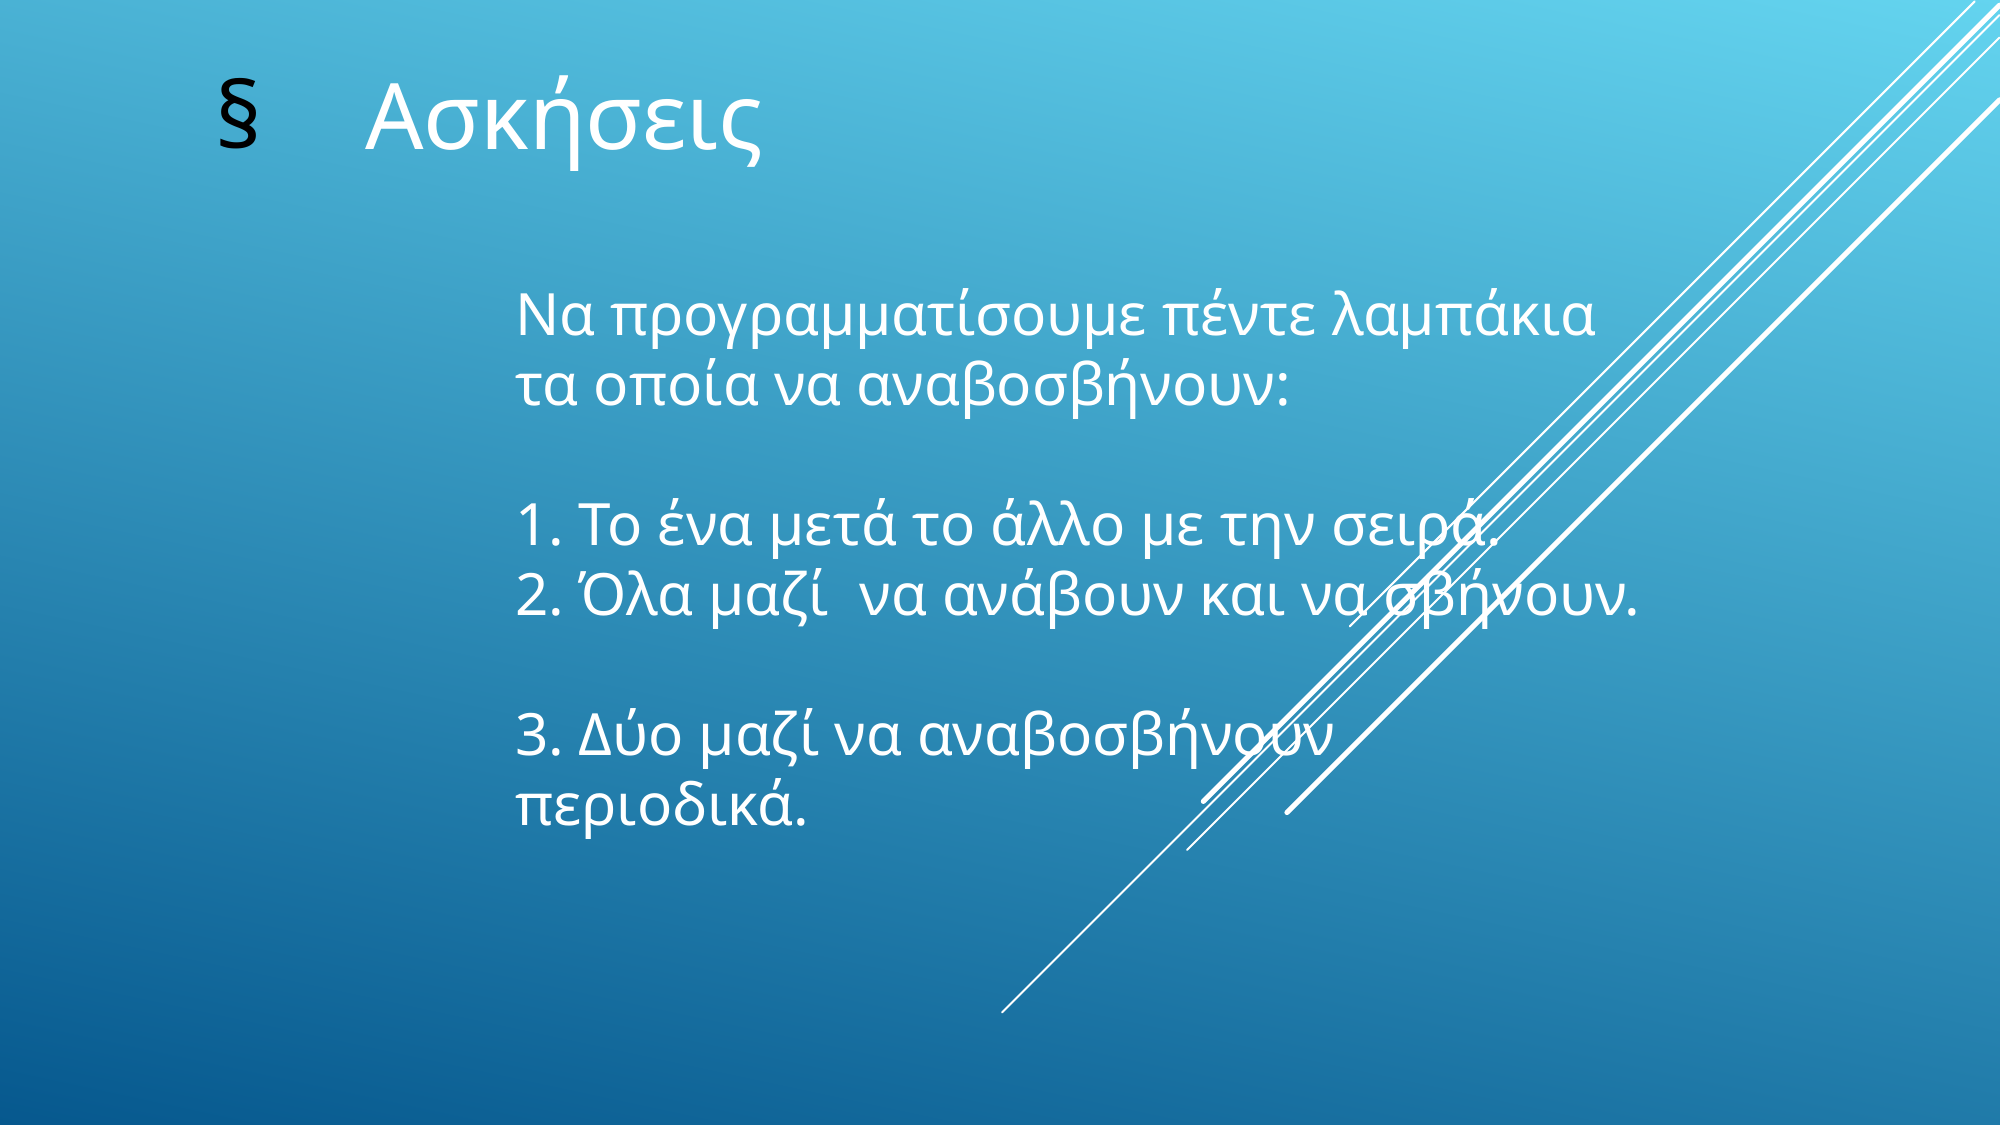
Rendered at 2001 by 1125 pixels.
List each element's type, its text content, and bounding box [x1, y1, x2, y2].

title Ασκήσεις Να προγραμματίσουμε πέντε λαμπάκια τα οποία να αναβοσβήνουν: 1. Το ένα μετά το άλλο με την σειρά. 2. Όλα μαζί να ανάβουν και να σβήνουν. 3. Δύο μαζί να αναβοσβήνουν περιοδικά. [200, 50, 1657, 828]
